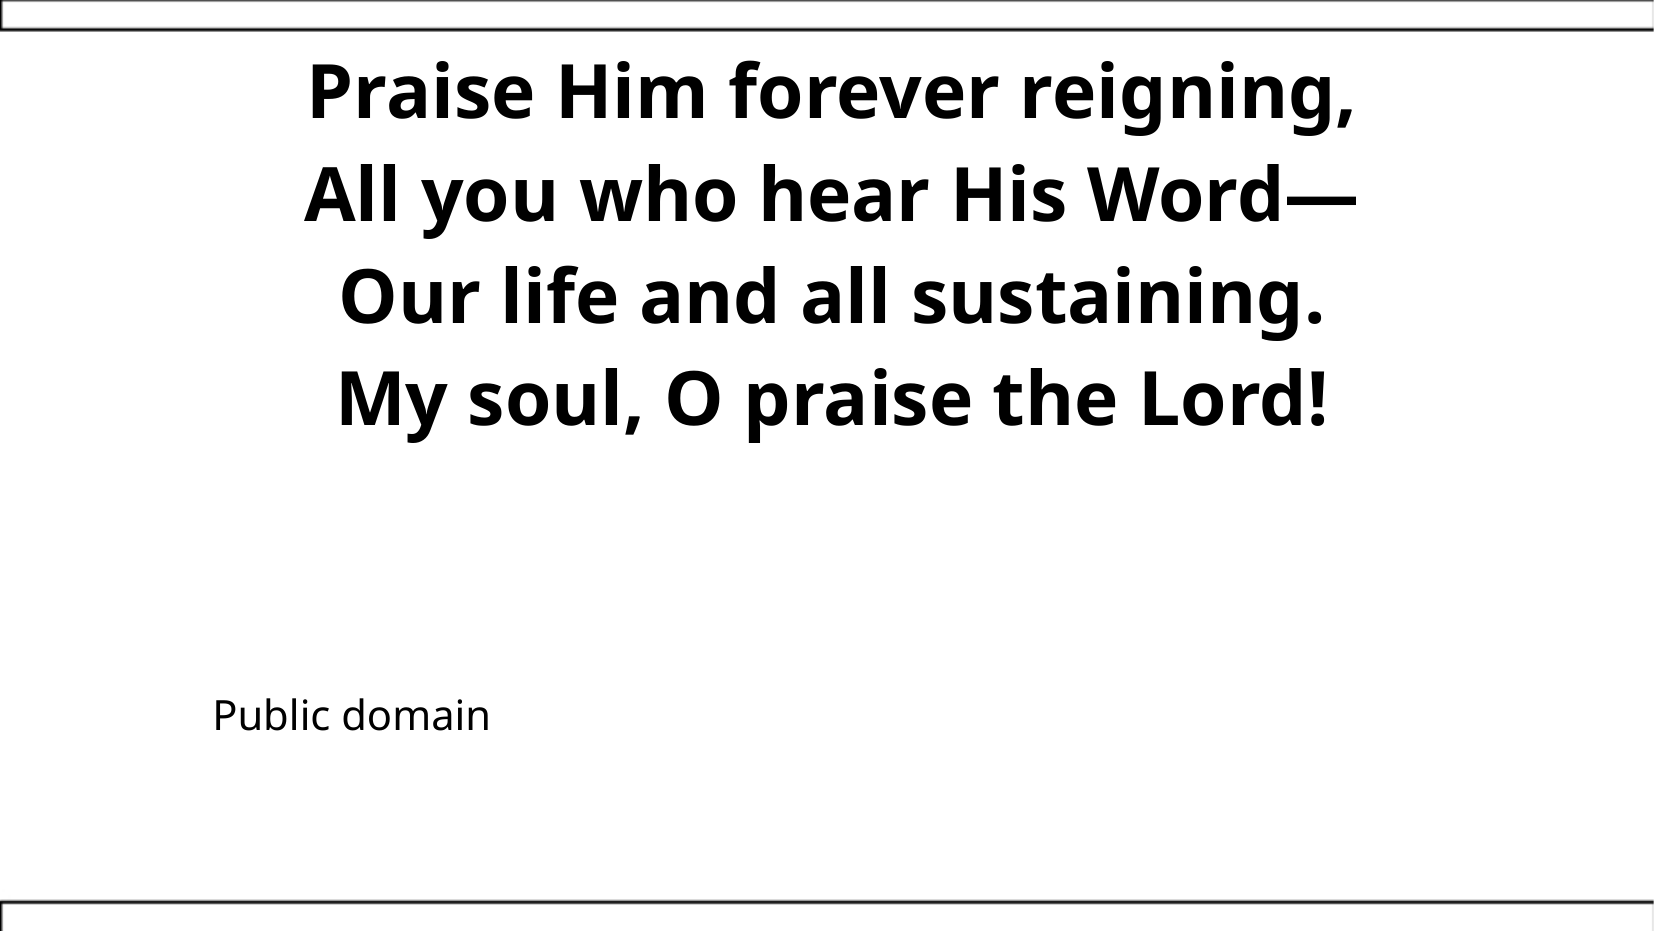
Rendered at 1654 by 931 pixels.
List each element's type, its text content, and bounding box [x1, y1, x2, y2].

text_box Praise Him forever reigning, All you who hear His Word— Our life and all sustaining. My soul, O praise the Lord! Public domain [90, 31, 1576, 746]
picture [0, 0, 1654, 931]
